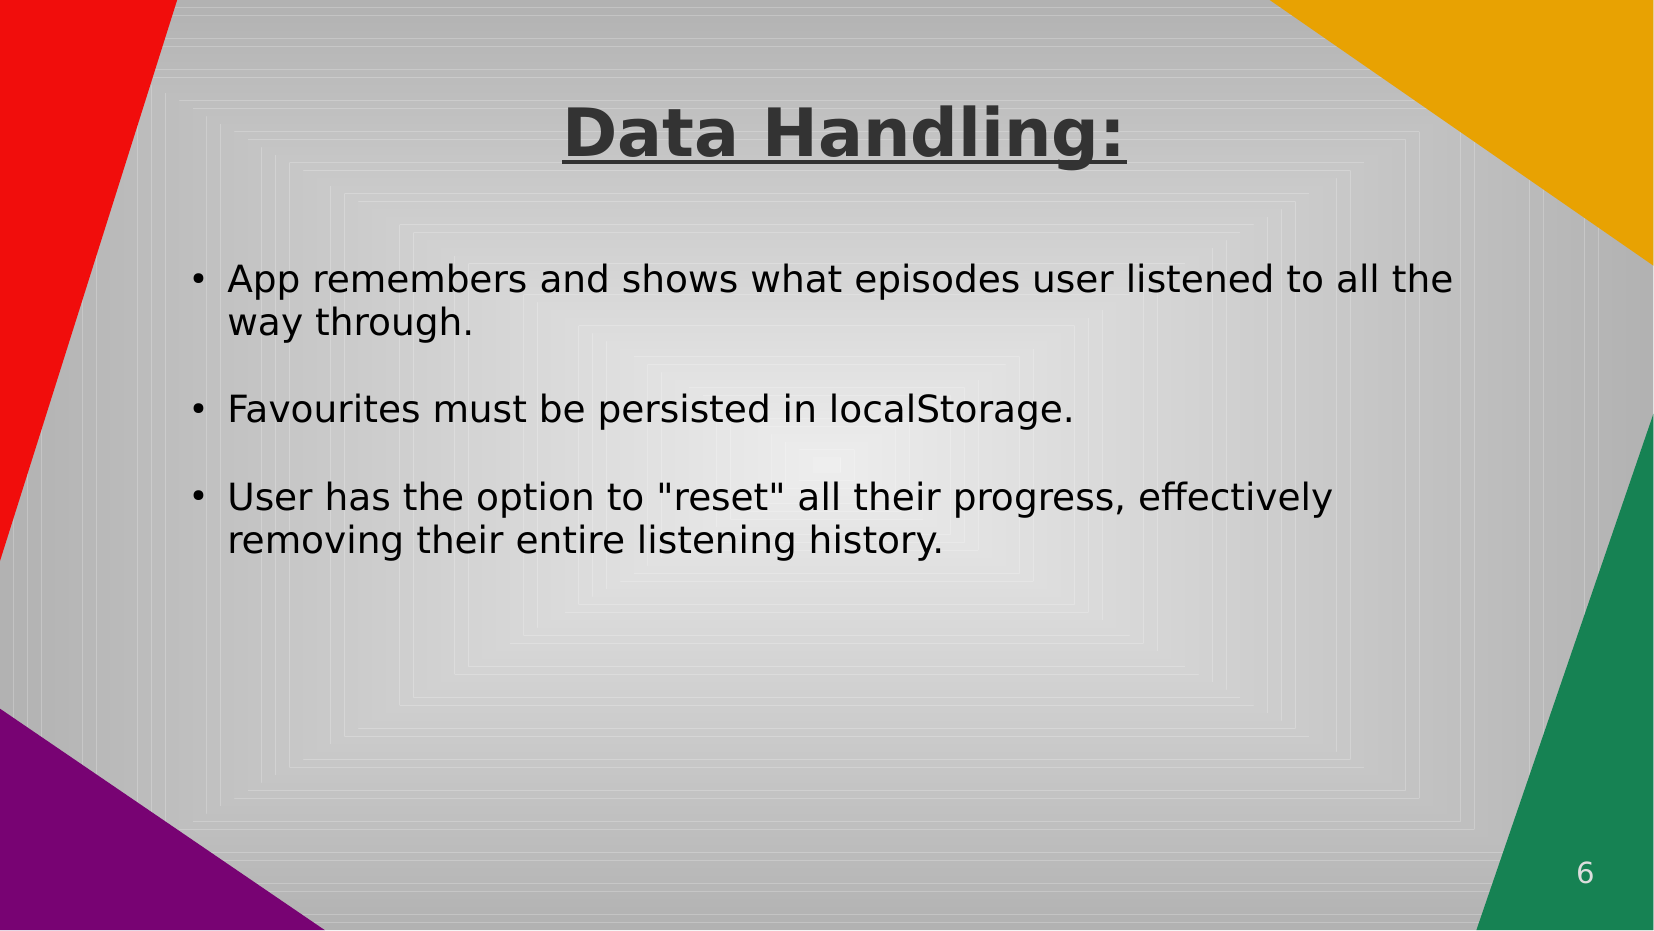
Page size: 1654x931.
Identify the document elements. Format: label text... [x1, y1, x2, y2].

text_box App remembers and shows what episodes user listened to all the way through. Favourites must be persisted in localStorage. User has the option to "reset" all their progress, effectively removing their entire listening history. [177, 206, 1506, 857]
title Data Handling: [118, 59, 1536, 207]
